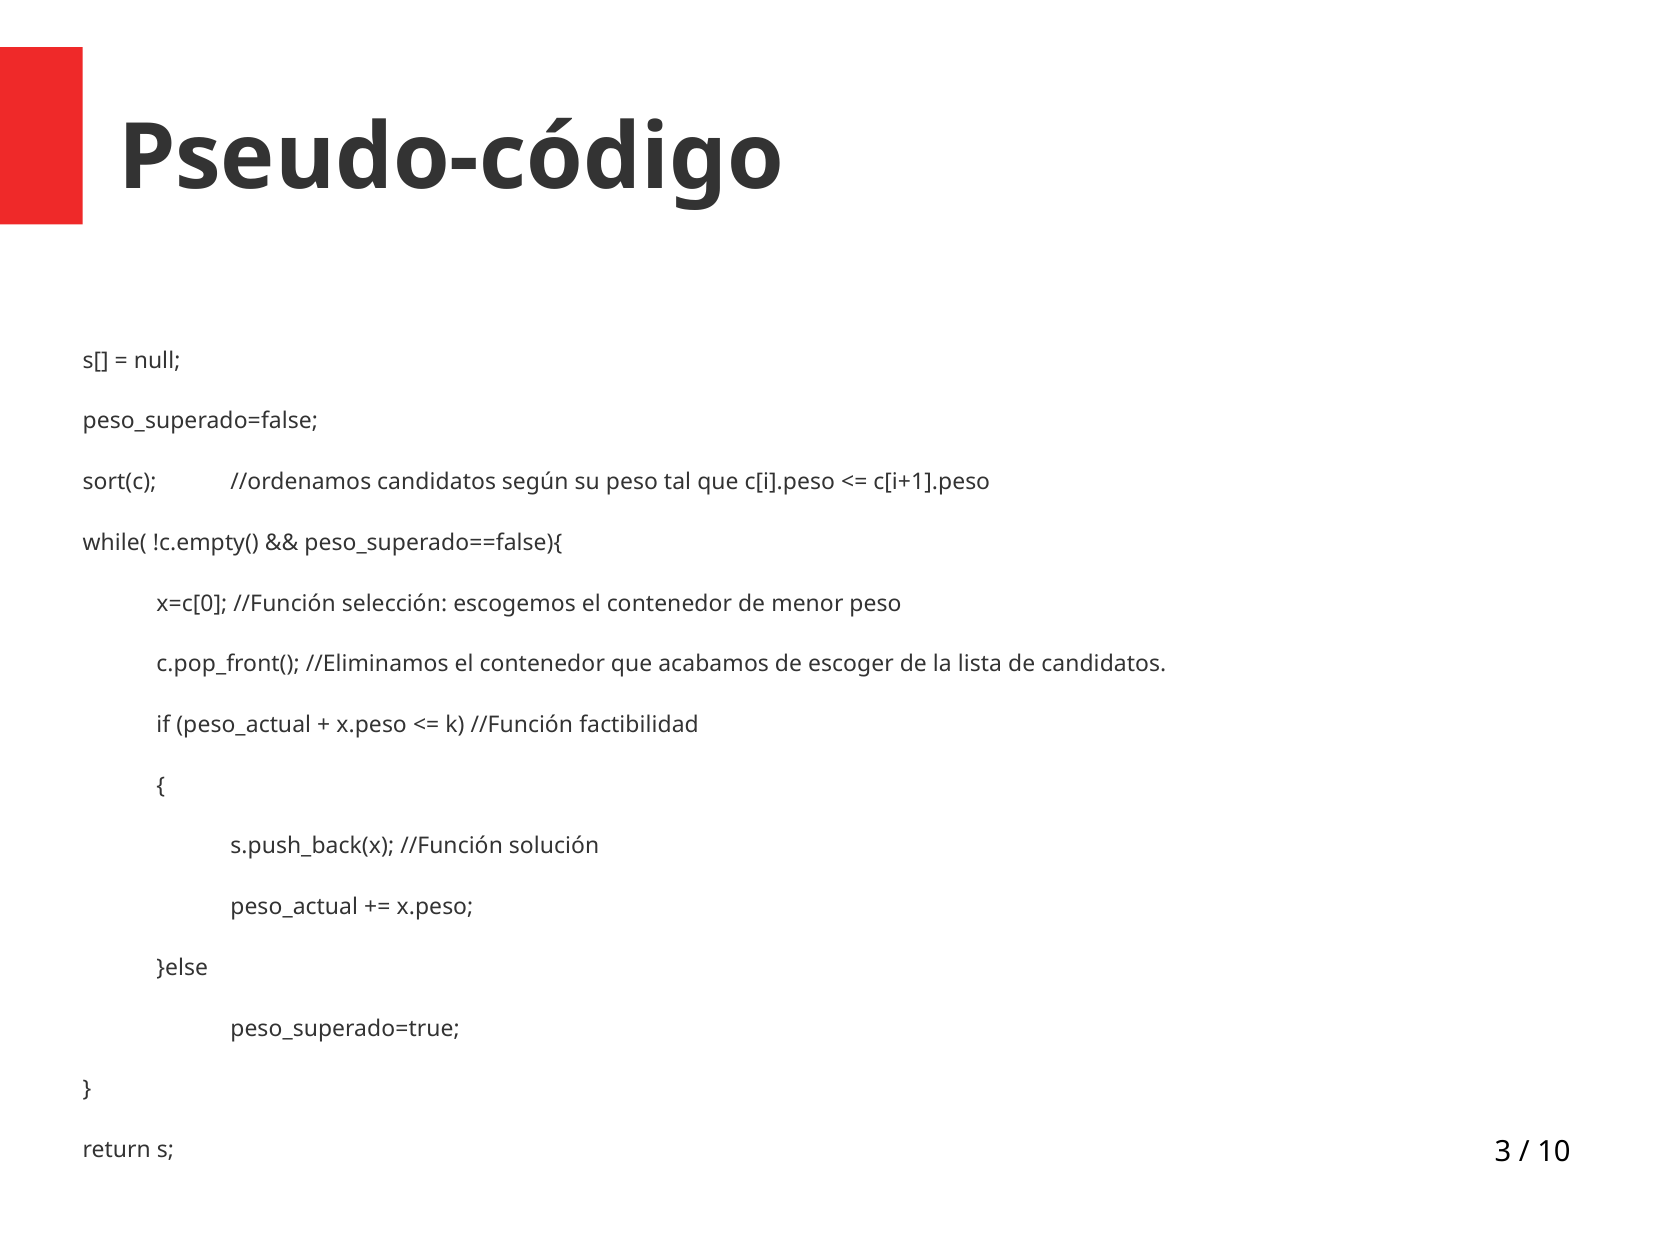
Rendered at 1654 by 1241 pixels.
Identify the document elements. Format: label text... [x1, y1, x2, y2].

list s[] = null; peso_superado=false; sort(c); //ordenamos candidatos según su peso tal que c[i].peso <= c[i+1].peso while( !c.empty() && peso_superado==false){ x=c[0]; //Función selección: escogemos el contenedor de menor peso c.pop_front(); //Eliminamos el contenedor que acabamos de escoger de la lista de candidatos. if (peso_actual + x.peso <= k) //Función factibilidad { s.push_back(x); //Función solución peso_actual += x.peso; }else peso_superado=true; } return s; [82, 343, 1501, 1063]
title Pseudo-código [118, 49, 1571, 257]
